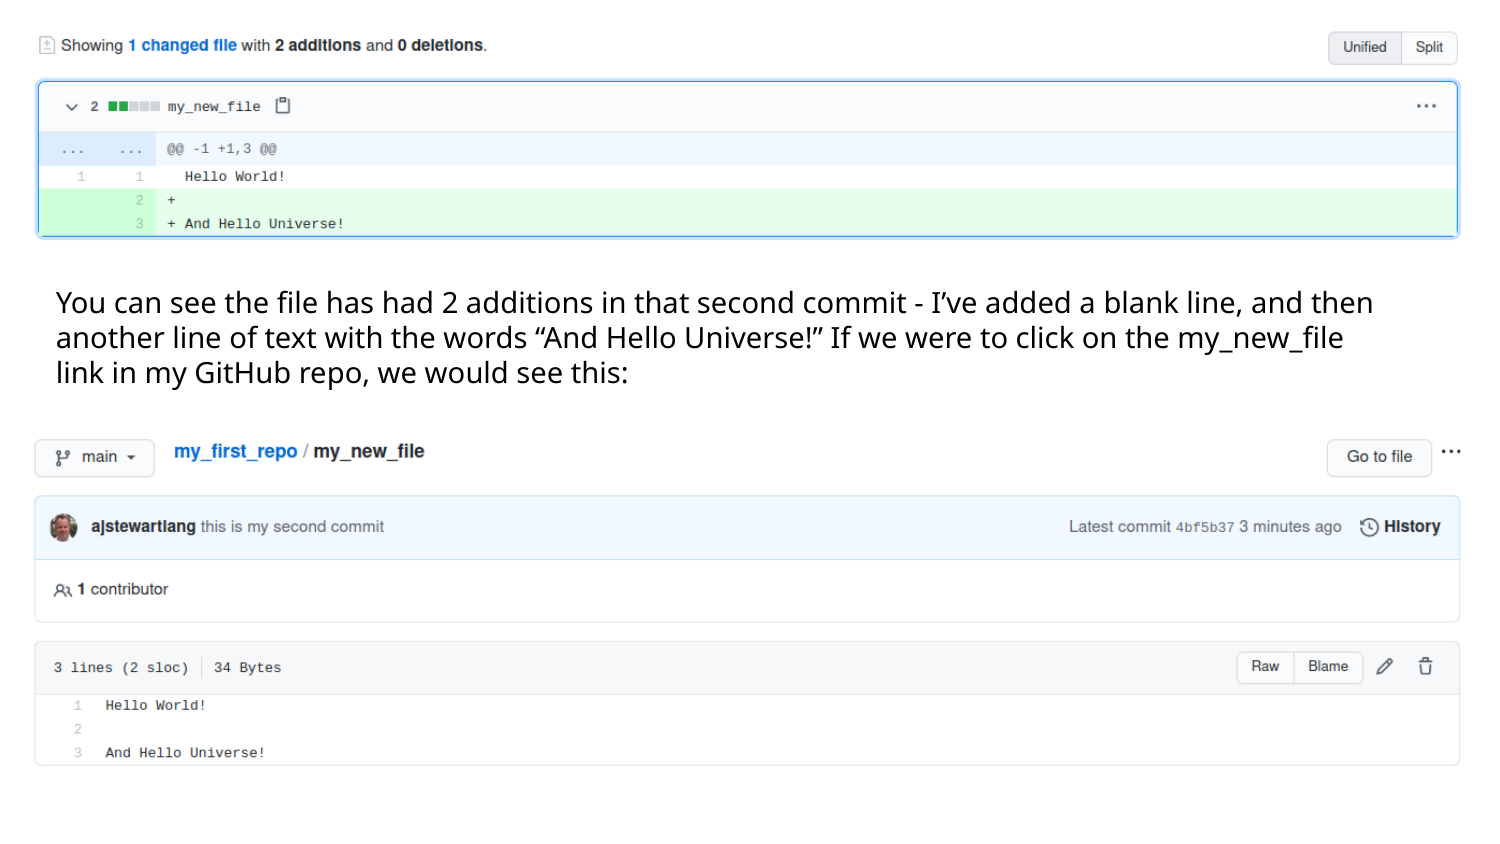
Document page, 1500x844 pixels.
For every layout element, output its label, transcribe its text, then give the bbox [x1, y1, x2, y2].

picture [29, 421, 1471, 781]
text_box You can see the file has had 2 additions in that second commit - I’ve added a blank line, and then another line of text with the words “And Hello Universe!” If we were to click on the my_new_file link in my GitHub repo, we would see this: [40, 269, 1395, 406]
picture [24, 24, 1475, 253]
